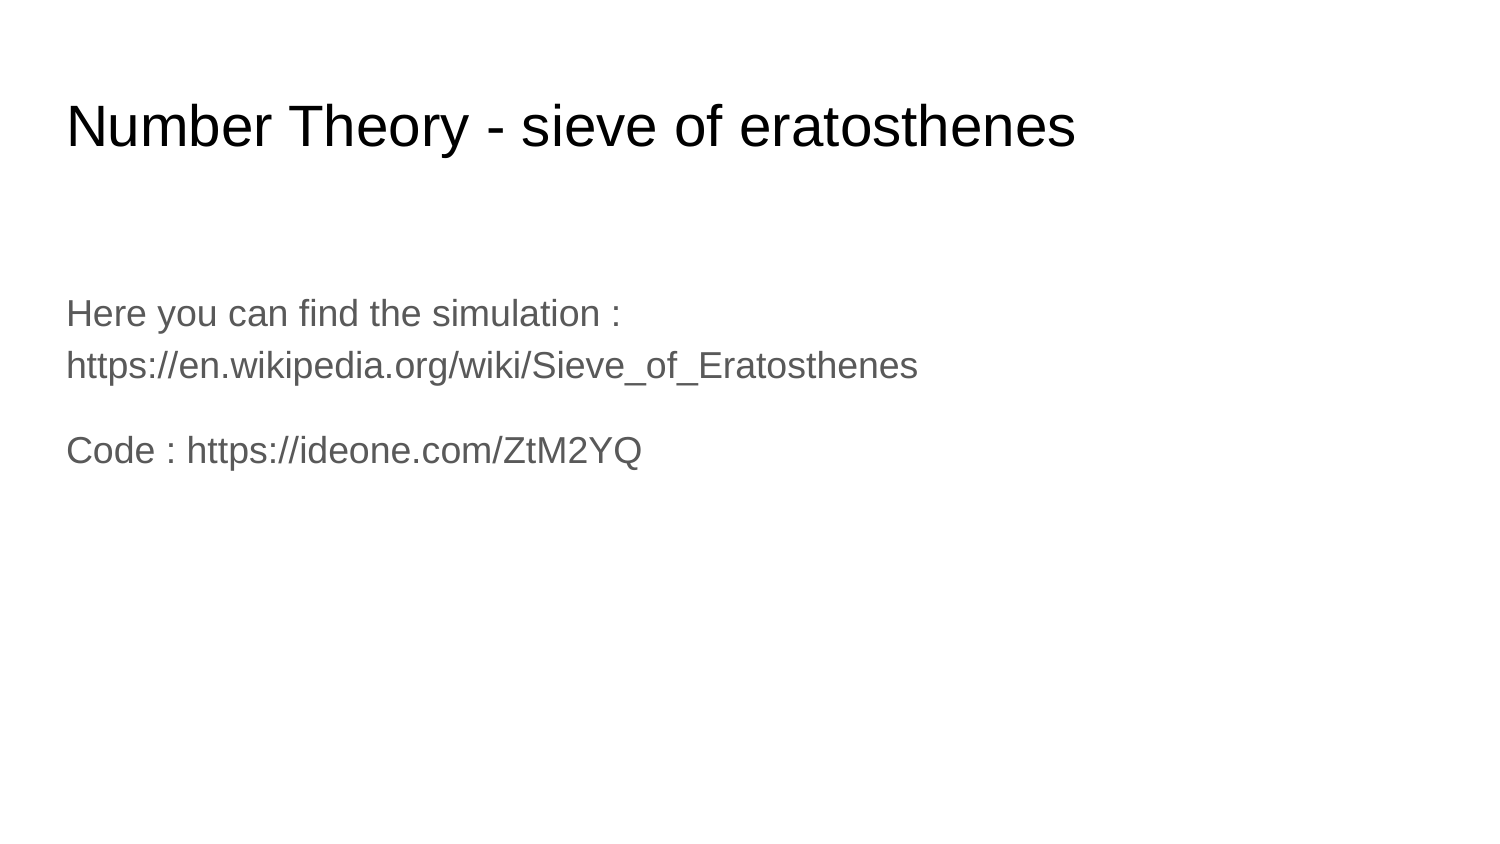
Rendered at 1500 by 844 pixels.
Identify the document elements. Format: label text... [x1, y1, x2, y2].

list Here you can find the simulation : https://en.wikipedia.org/wiki/Sieve_of_Eratosthenes Code : https://ideone.com/ZtM2YQ [51, 189, 1449, 750]
title Number Theory - sieve of eratosthenes [51, 72, 1449, 167]
